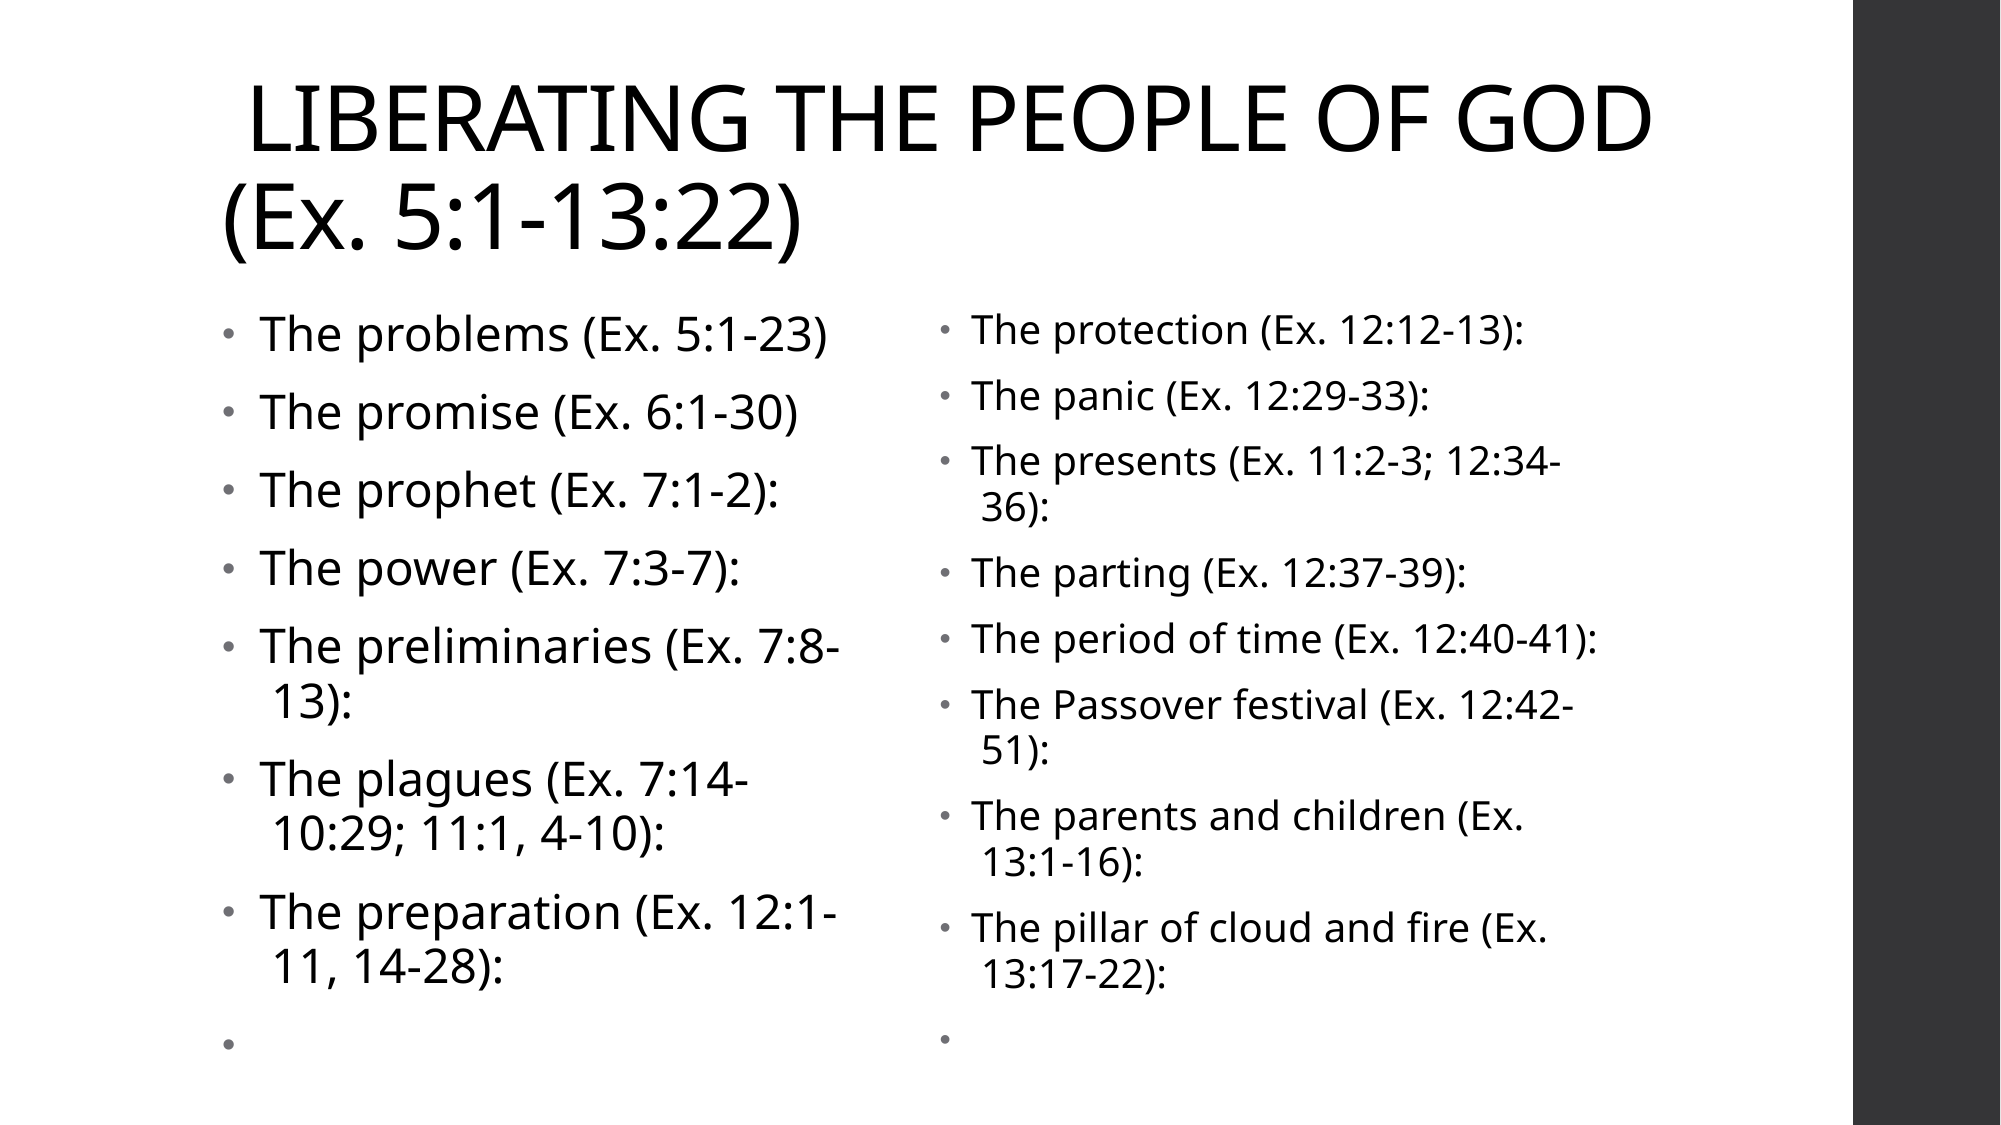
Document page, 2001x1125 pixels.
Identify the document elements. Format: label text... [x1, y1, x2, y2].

list The protection (Ex. 12:12-13): The panic (Ex. 12:29-33): The presents (Ex. 11:2-3; 12:34-36): The parting (Ex. 12:37-39): The period of time (Ex. 12:40-41): The Passover festival (Ex. 12:42-51): The parents and children (Ex. 13:1-16): The pillar of cloud and fire (Ex. 13:17-22): [924, 299, 1617, 1014]
list The problems (Ex. 5:1-23) The promise (Ex. 6:1-30) The prophet (Ex. 7:1-2): The power (Ex. 7:3-7): The preliminaries (Ex. 7:8-13): The plagues (Ex. 7:14-10:29; 11:1, 4-10): The preparation (Ex. 12:1-11, 14-28): [207, 299, 900, 1014]
title LIBERATING THE PEOPLE OF GOD (Ex. 5:1-13:22) [206, 60, 1797, 278]
